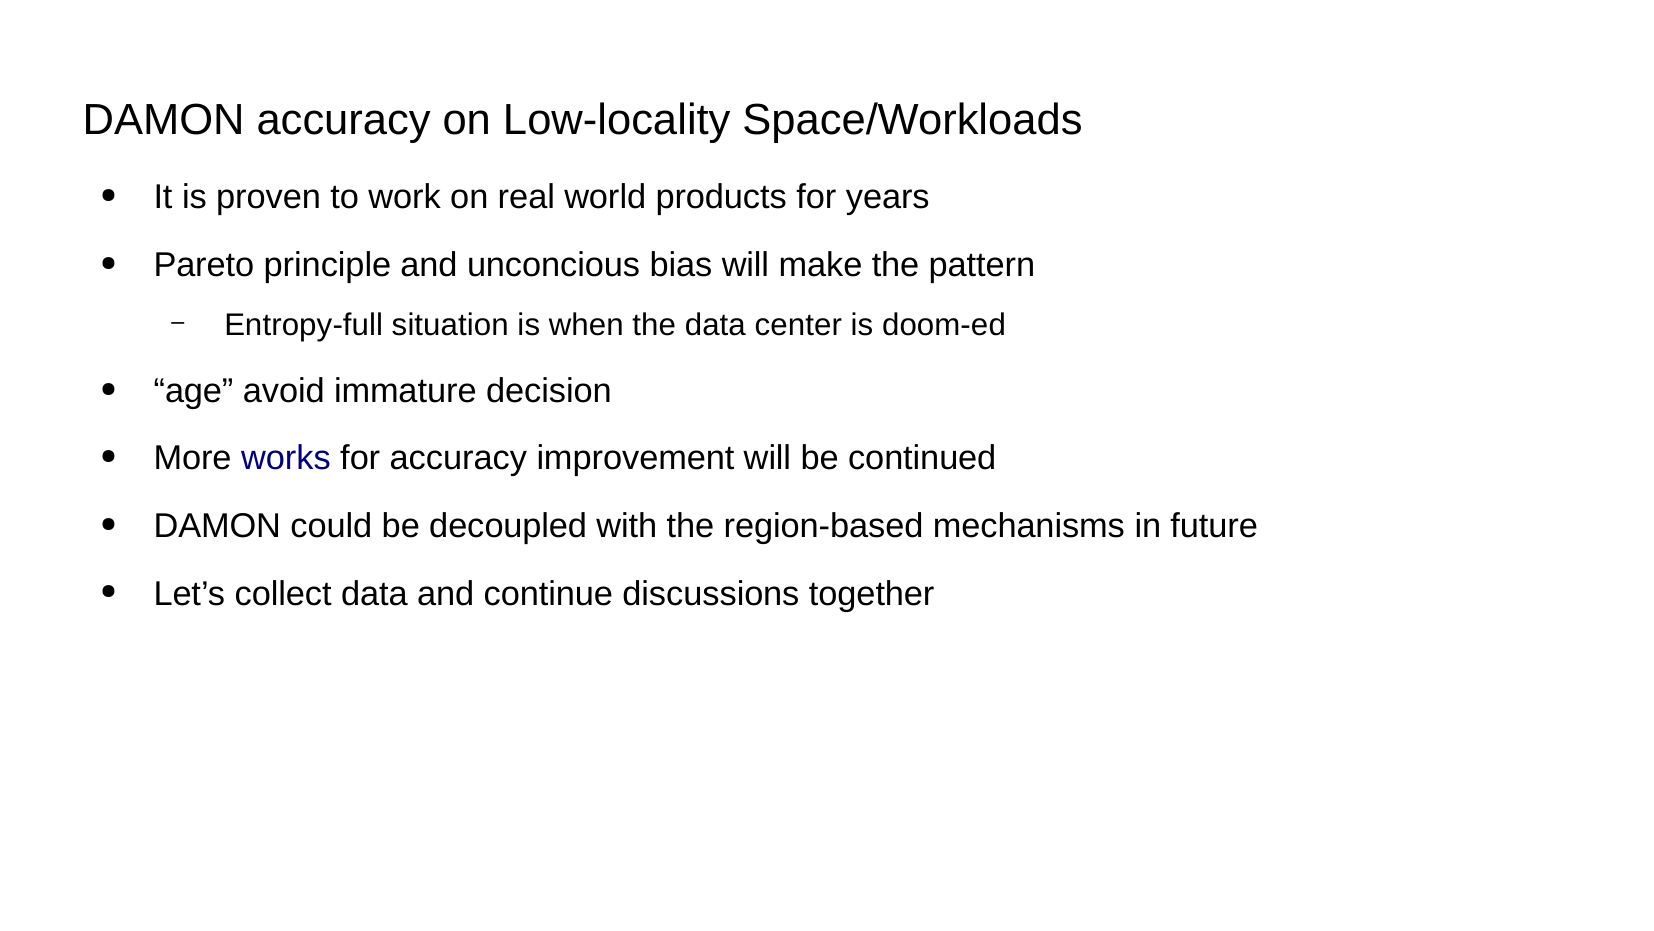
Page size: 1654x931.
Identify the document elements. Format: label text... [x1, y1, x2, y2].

list It is proven to work on real world products for years Pareto principle and unconcious bias will make the pattern Entropy-full situation is when the data center is doom-ed “age” avoid immature decision More works for accuracy improvement will be continued DAMON could be decoupled with the region-based mechanisms in future Let’s collect data and continue discussions together [82, 177, 1571, 833]
title DAMON accuracy on Low-locality Space/Workloads [82, 81, 1571, 157]
